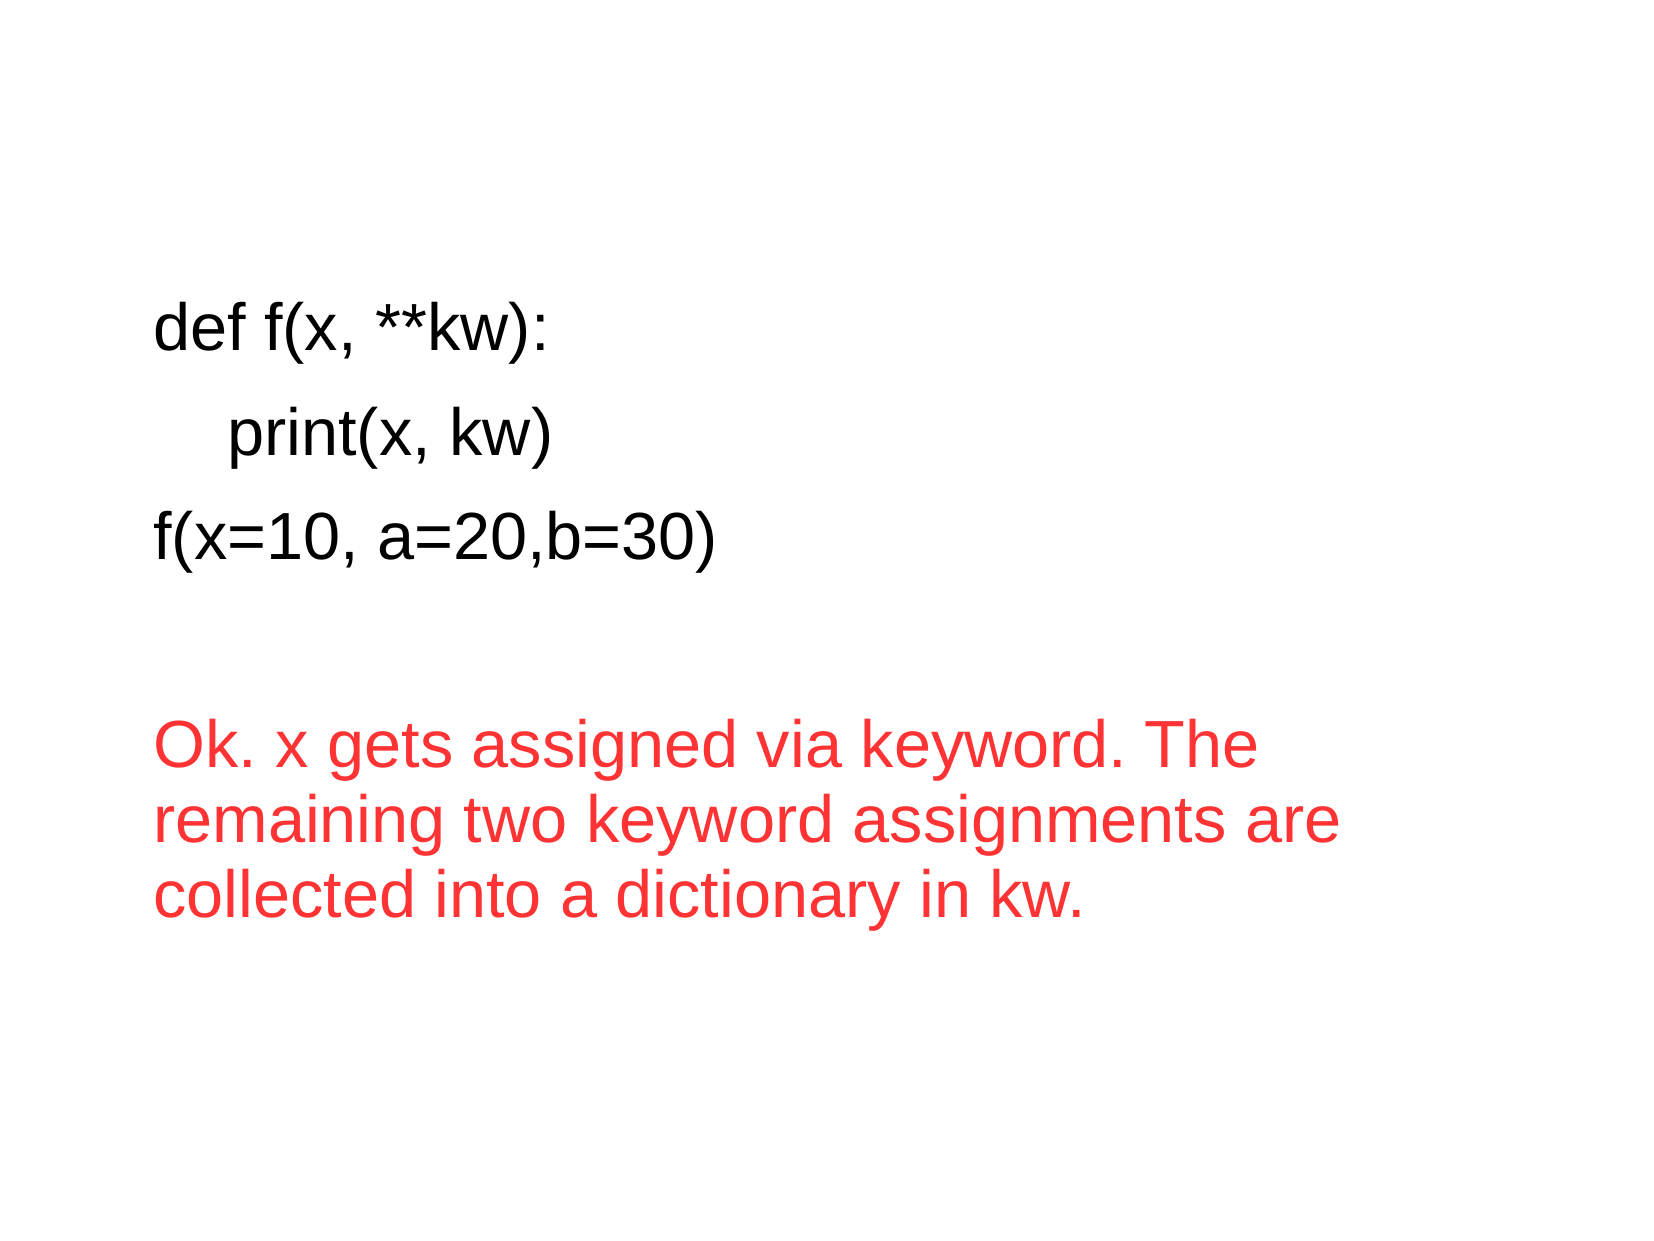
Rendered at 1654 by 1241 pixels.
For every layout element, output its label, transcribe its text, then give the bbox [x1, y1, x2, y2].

list def f(x, **kw): print(x, kw) f(x=10, a=20,b=30) Ok. x gets assigned via keyword. The remaining two keyword assignments are collected into a dictionary in kw. [82, 290, 1571, 1010]
